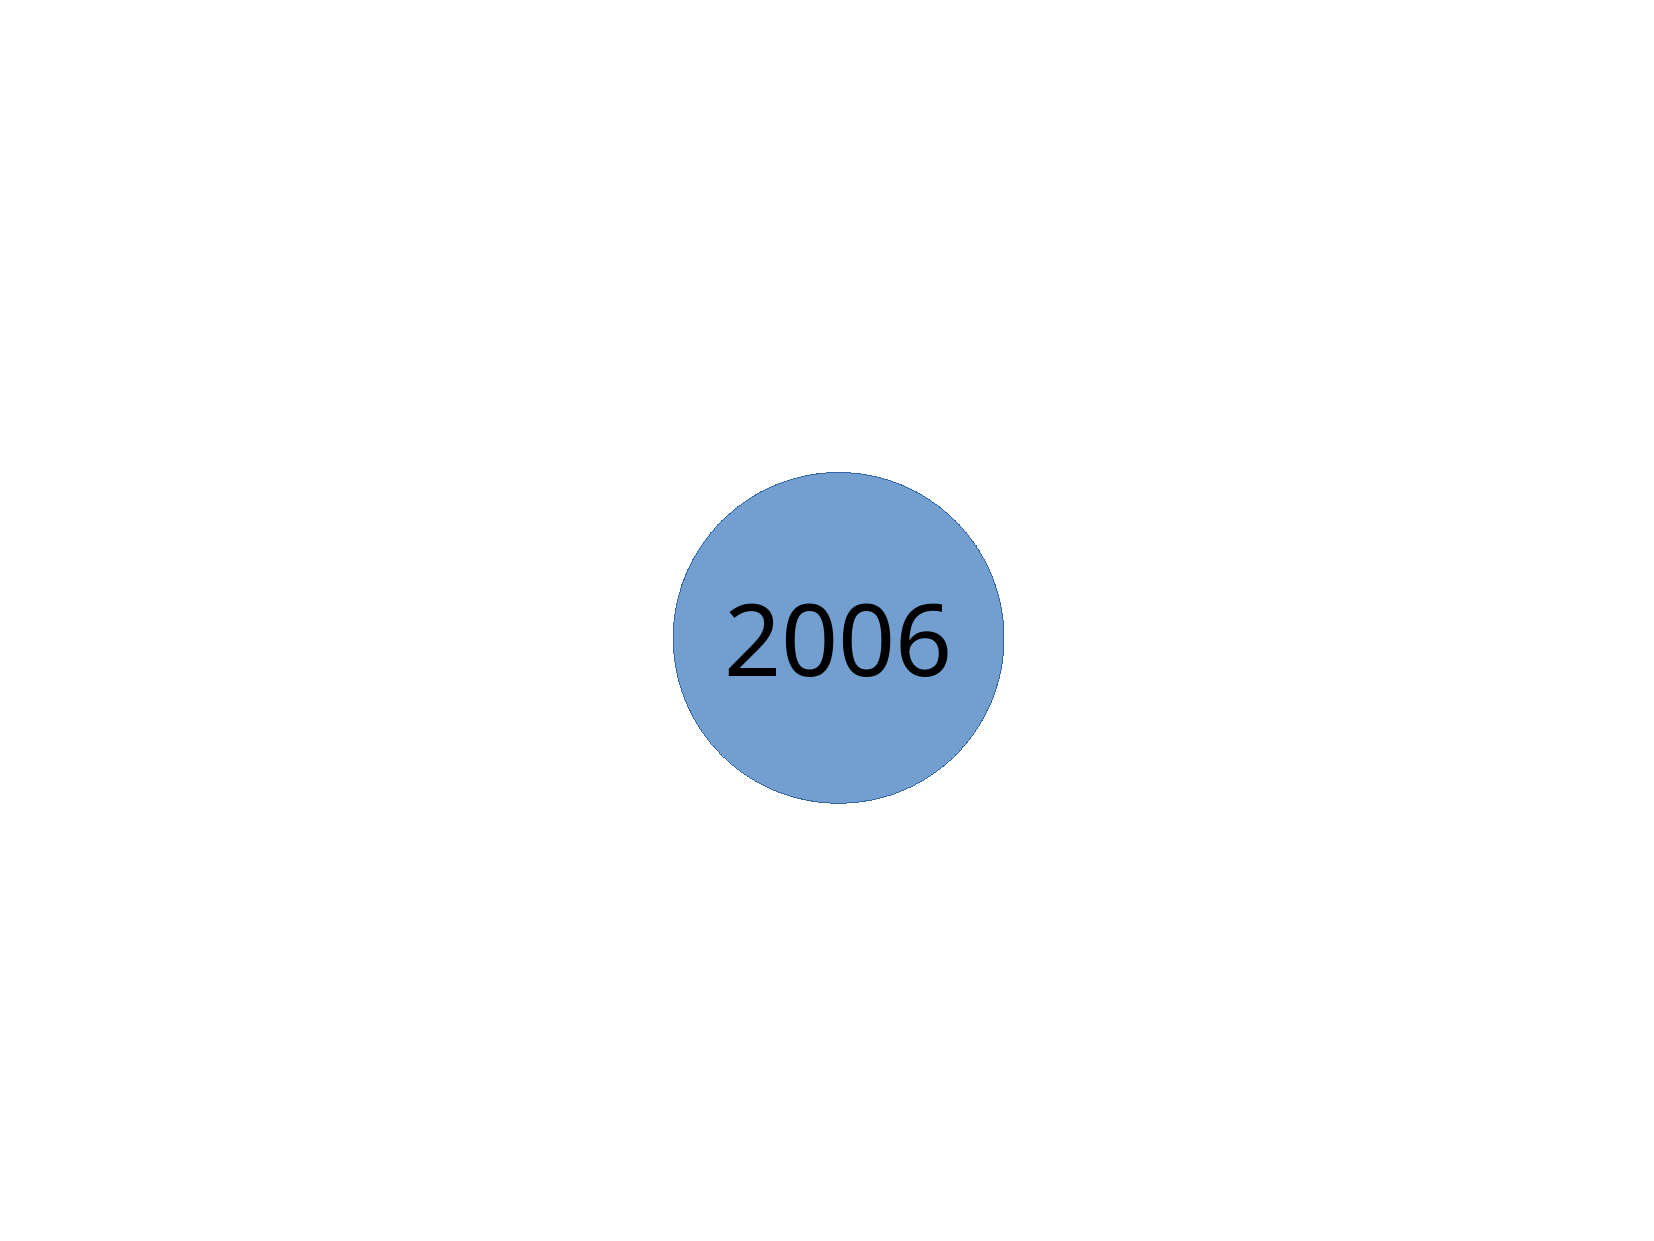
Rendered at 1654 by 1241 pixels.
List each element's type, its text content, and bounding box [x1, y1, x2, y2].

text_box 2006 [673, 472, 1004, 804]
